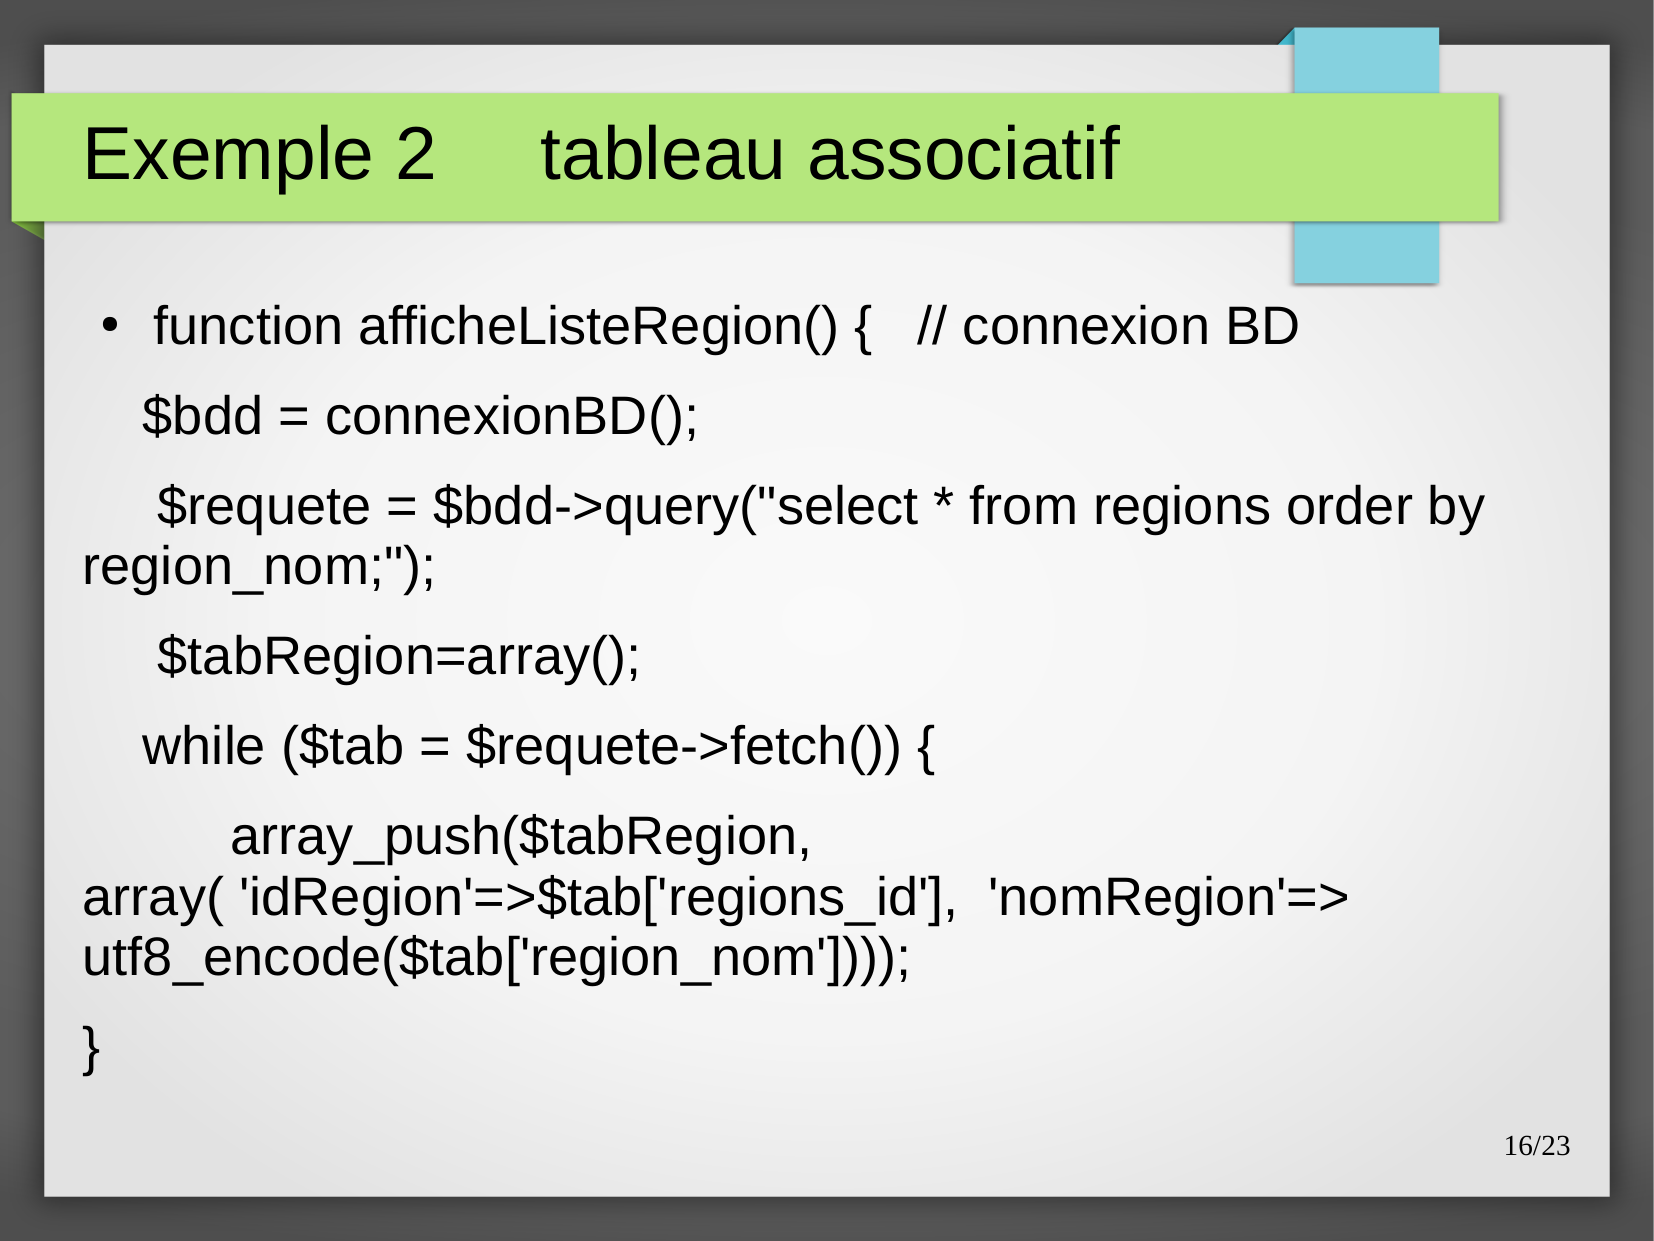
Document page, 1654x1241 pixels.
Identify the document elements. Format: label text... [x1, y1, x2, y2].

title Exemple 2 tableau associatif [82, 94, 1264, 213]
list function afficheListeRegion() { // connexion BD $bdd = connexionBD(); $requete = $bdd->query("select * from regions order by region_nom;"); $tabRegion=array(); while ($tab = $requete->fetch()) { array_push($tabRegion, array( 'idRegion'=>$tab['regions_id'], 'nomRegion'=> utf8_encode($tab['region_nom']))); } [82, 295, 1571, 1182]
picture [0, 0, 1654, 1241]
